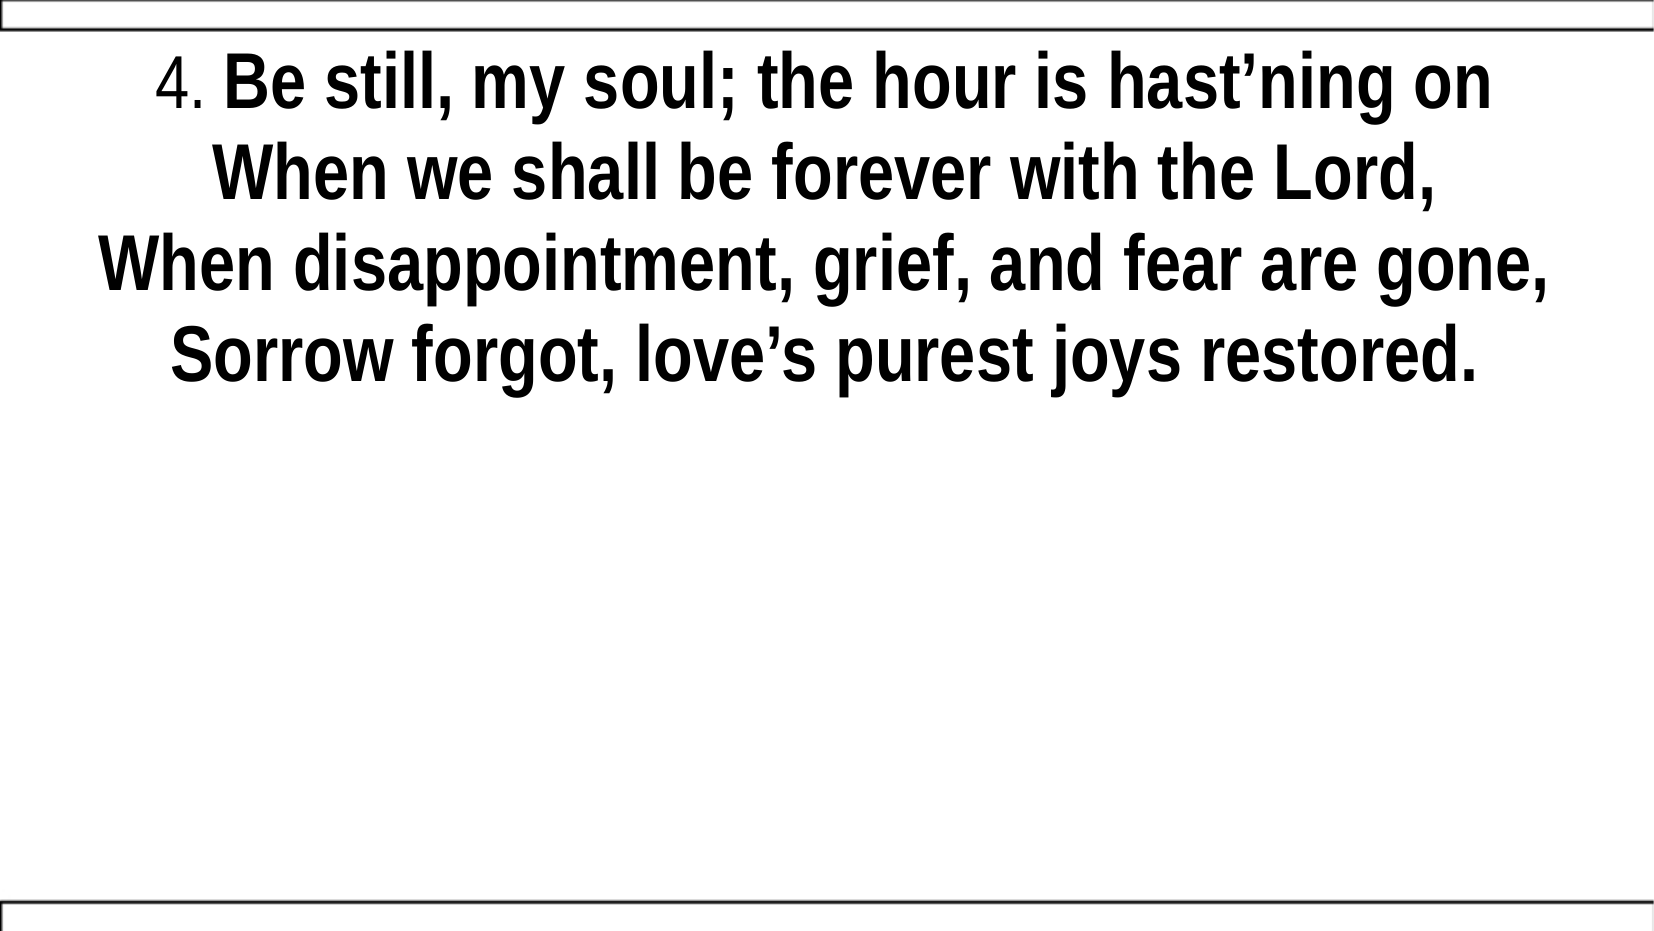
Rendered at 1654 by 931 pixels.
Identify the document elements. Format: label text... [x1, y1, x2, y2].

text_box 4. Be still, my soul; the hour is hast’ning on When we shall be forever with the Lord, When disappointment, grief, and fear are gone, Sorrow forgot, love’s purest joys restored. [75, 27, 1576, 418]
picture [0, 0, 1654, 931]
